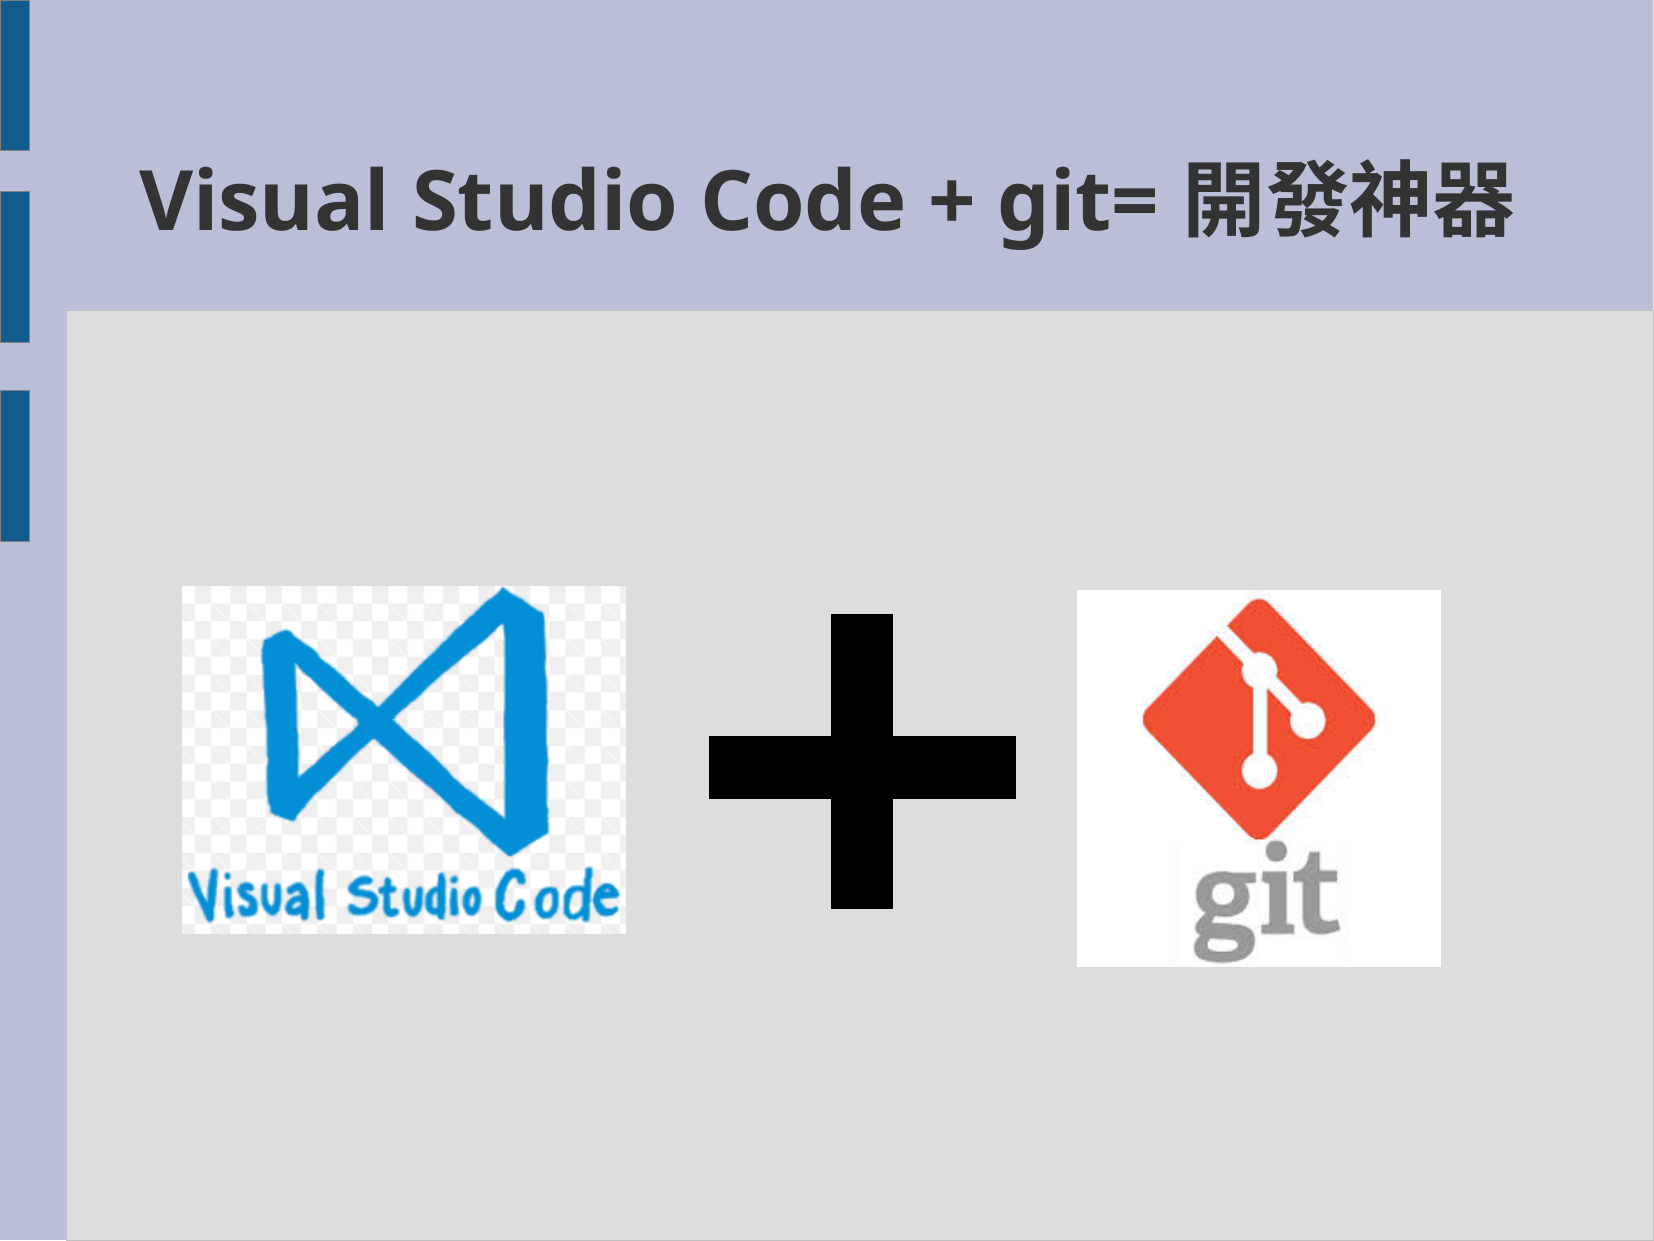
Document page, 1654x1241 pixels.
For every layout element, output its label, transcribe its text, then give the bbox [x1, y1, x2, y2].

picture [182, 586, 626, 934]
picture [1077, 590, 1441, 967]
title Visual Studio Code + git=開發神器 [121, 91, 1534, 299]
